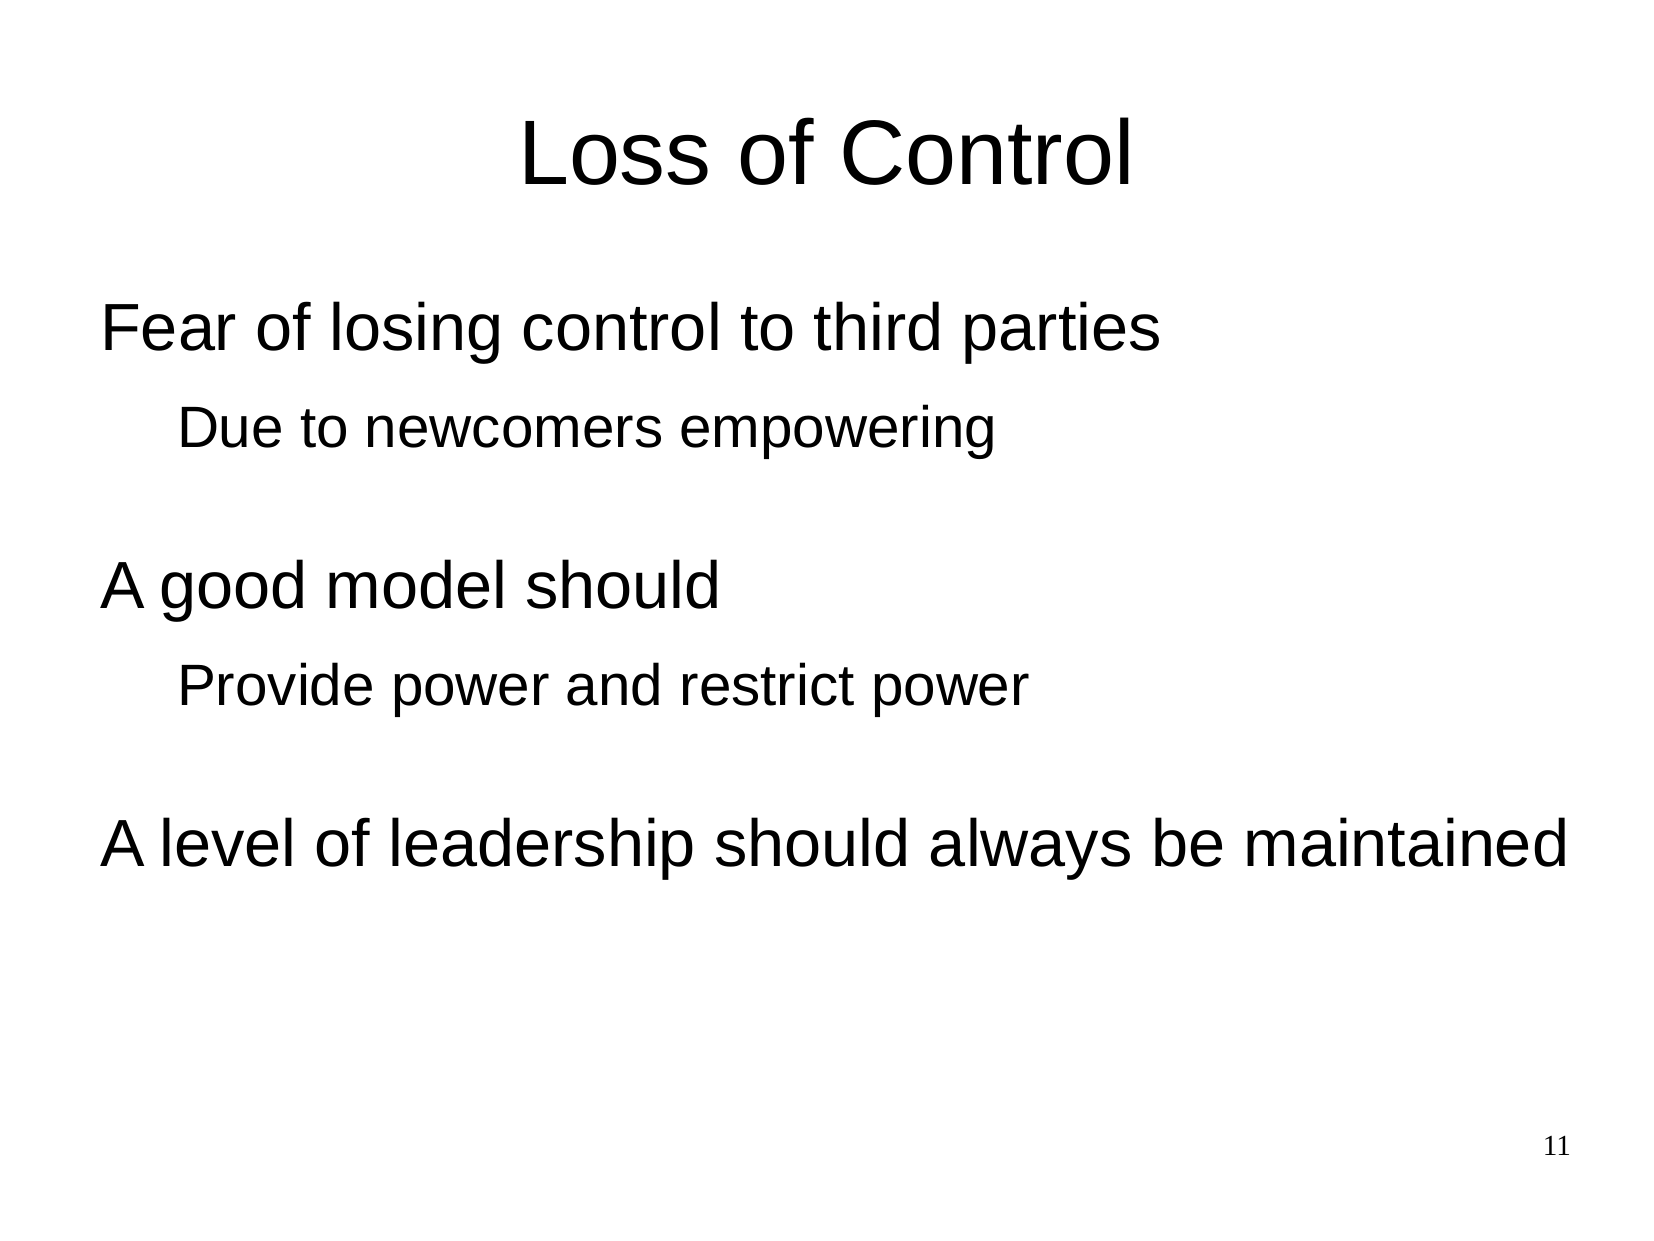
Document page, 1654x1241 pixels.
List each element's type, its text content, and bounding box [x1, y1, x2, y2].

list Fear of losing control to third parties Due to newcomers empowering A good model should Provide power and restrict power A level of leadership should always be maintained [82, 290, 1571, 1094]
title Loss of Control [82, 49, 1571, 257]
